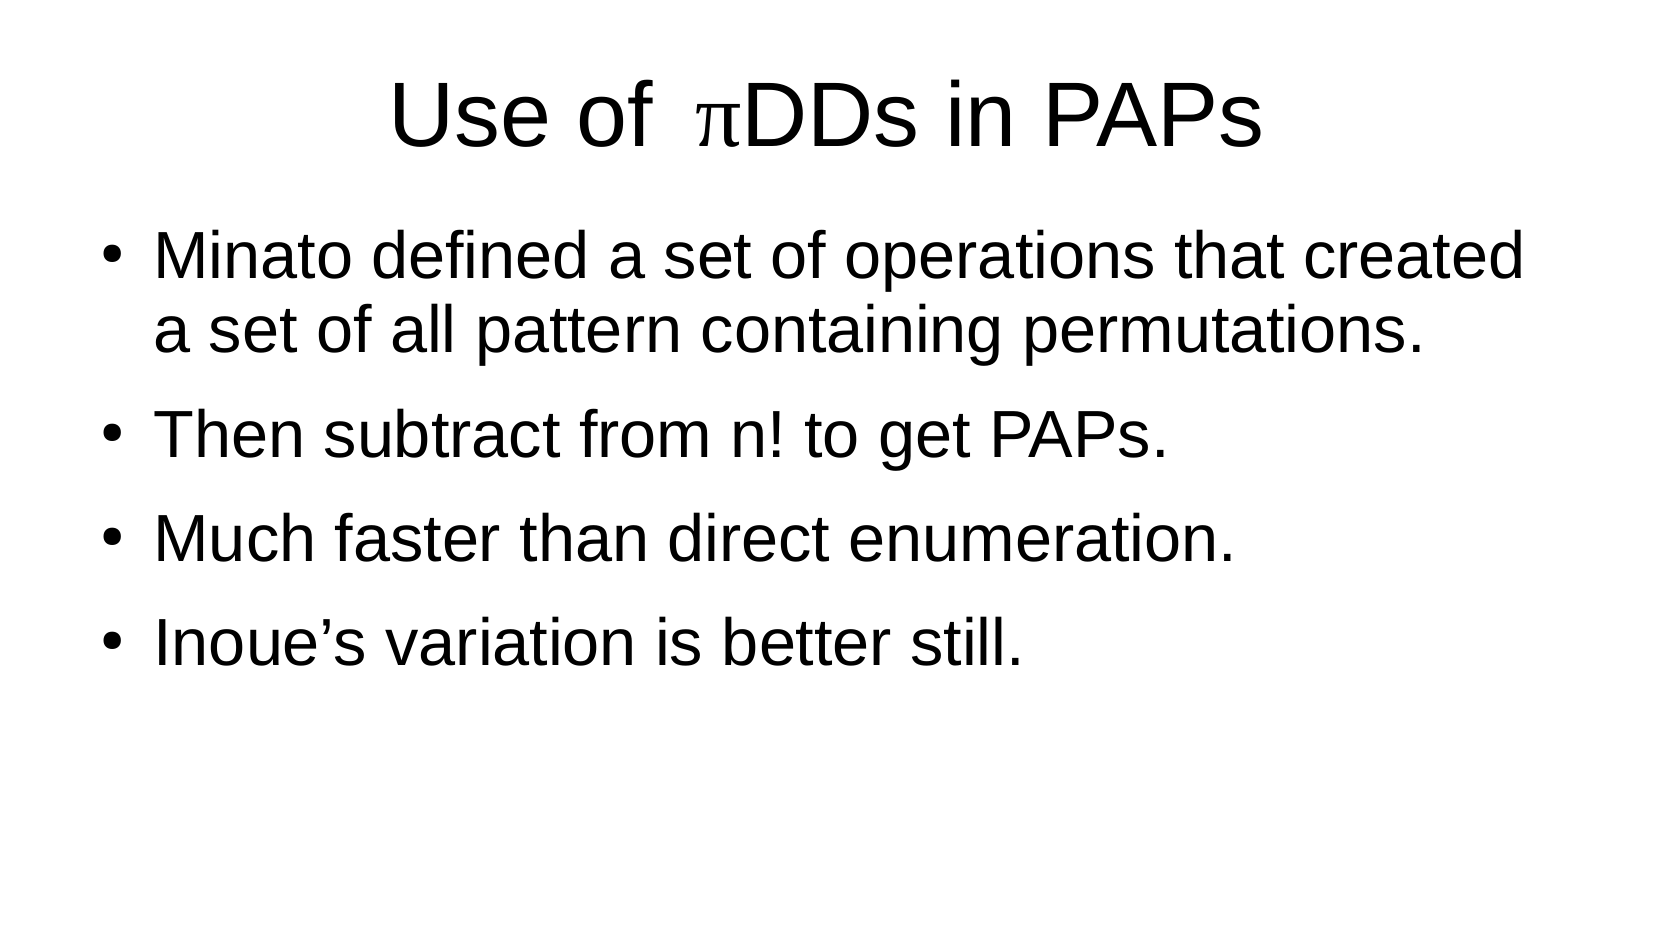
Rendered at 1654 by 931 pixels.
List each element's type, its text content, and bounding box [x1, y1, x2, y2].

title Use of πDDs in PAPs [82, 37, 1571, 193]
list Minato defined a set of operations that created a set of all pattern containing permutations. Then subtract from n! to get PAPs. Much faster than direct enumeration. Inoue’s variation is better still. [82, 217, 1571, 758]
